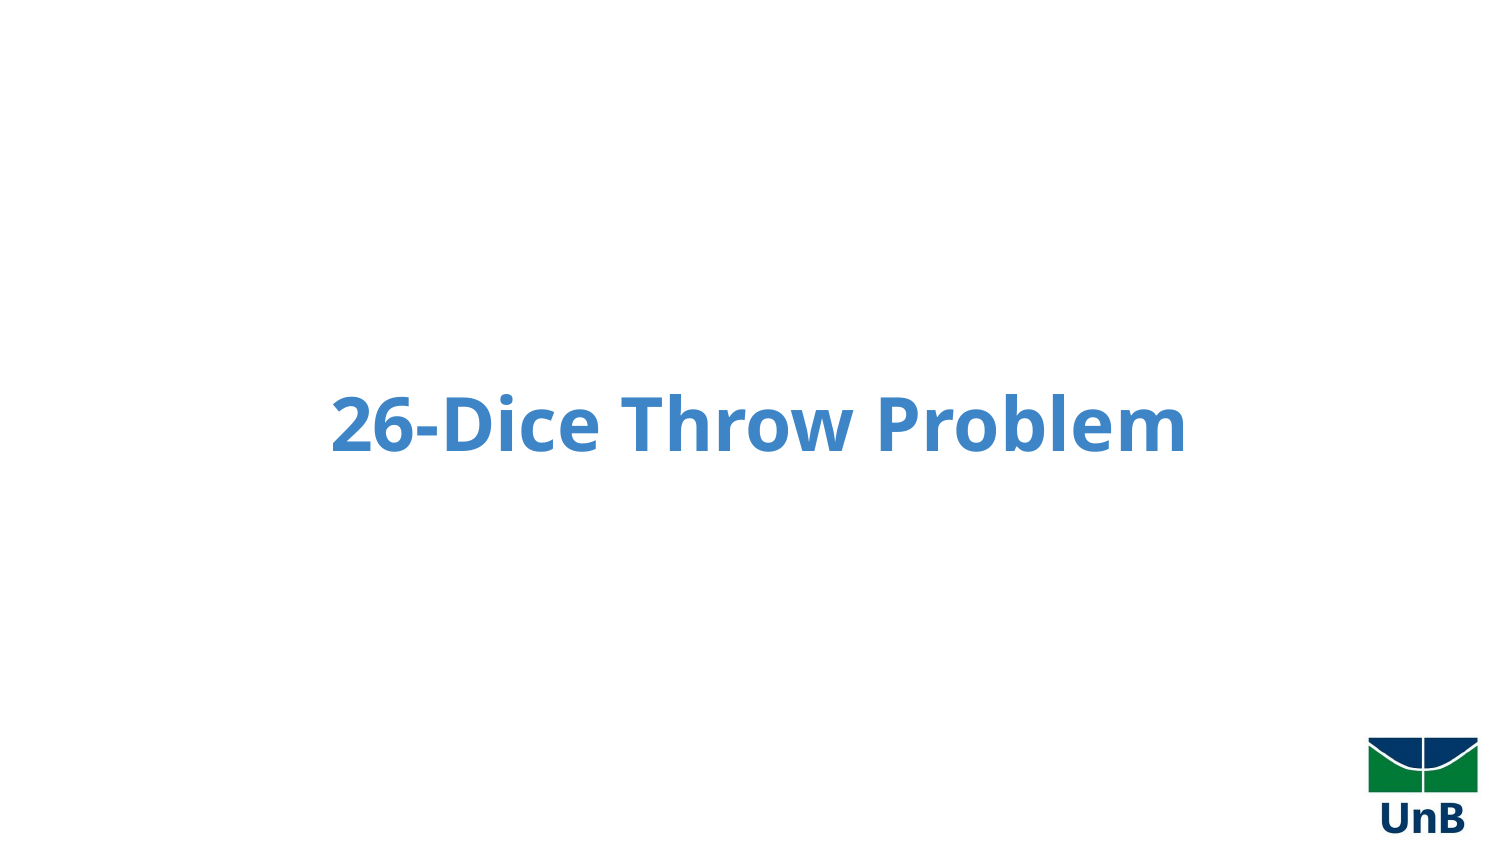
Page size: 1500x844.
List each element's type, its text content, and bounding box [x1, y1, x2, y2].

title 26-Dice Throw Problem [51, 352, 1449, 491]
picture [1350, 735, 1495, 840]
